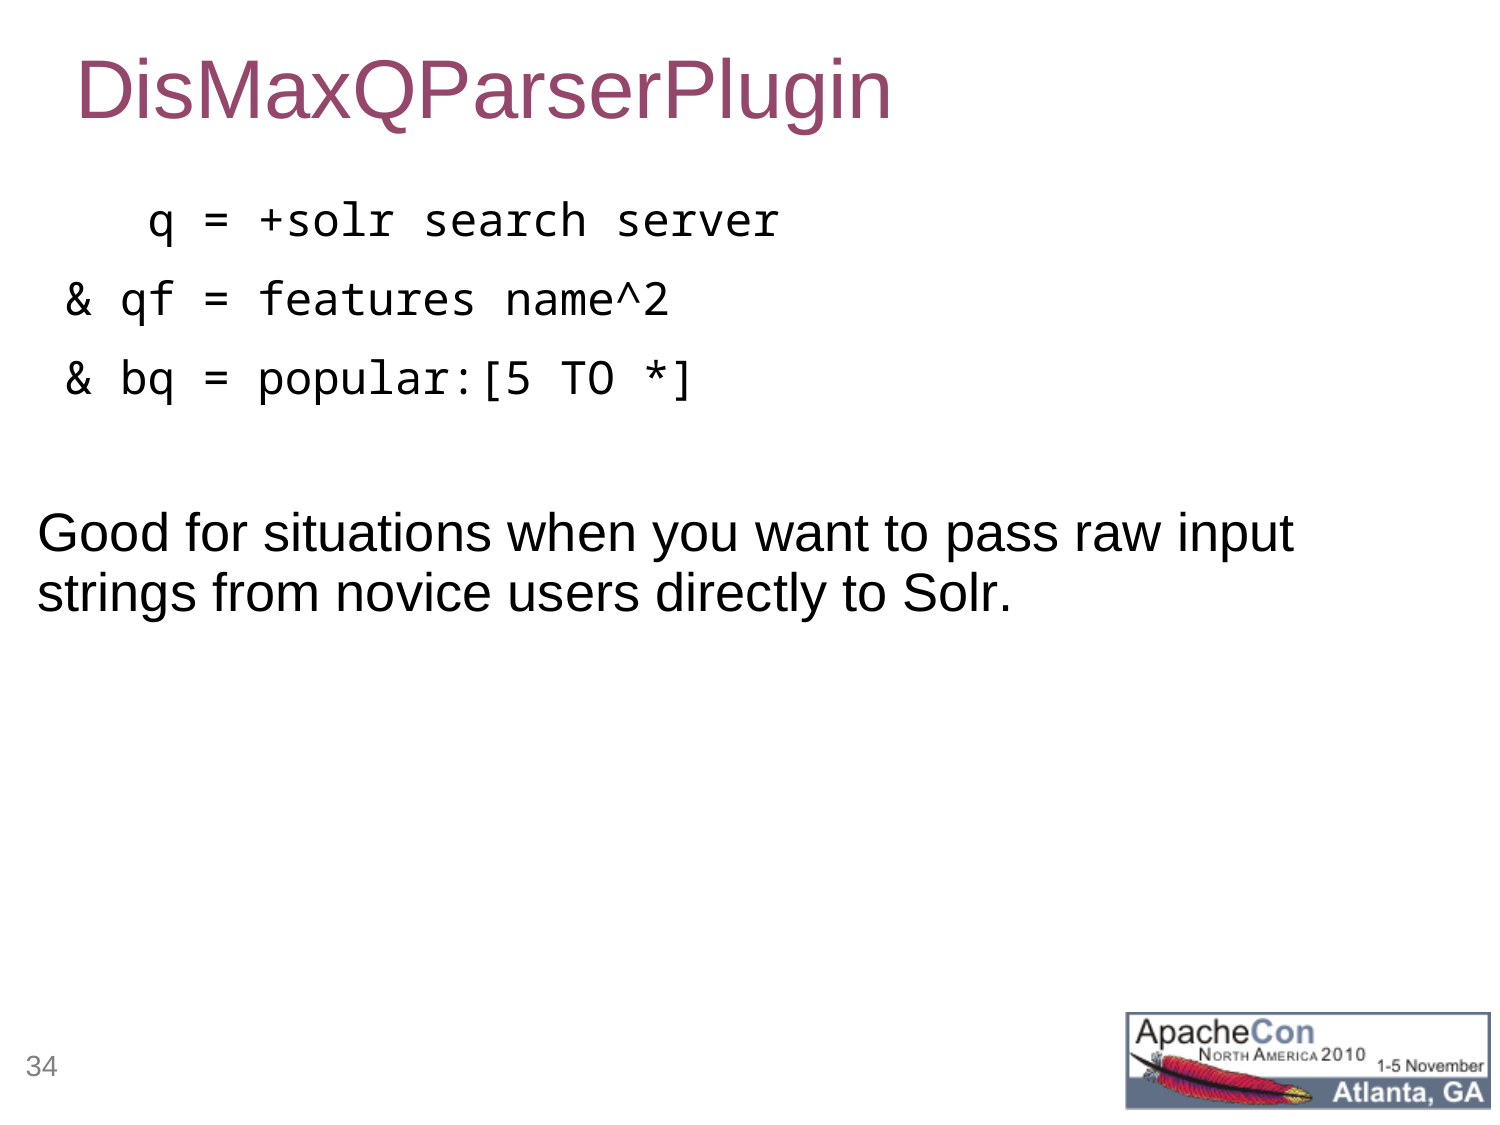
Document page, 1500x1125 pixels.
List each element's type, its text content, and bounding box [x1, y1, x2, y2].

list q = +solr search server & qf = features name^2 & bq = popular:[5 TO *] Good for situations when you want to pass raw input strings from novice users directly to Solr. [37, 187, 1463, 1006]
picture [1125, 1012, 1491, 1110]
title DisMaxQParserPlugin [75, 0, 1425, 181]
